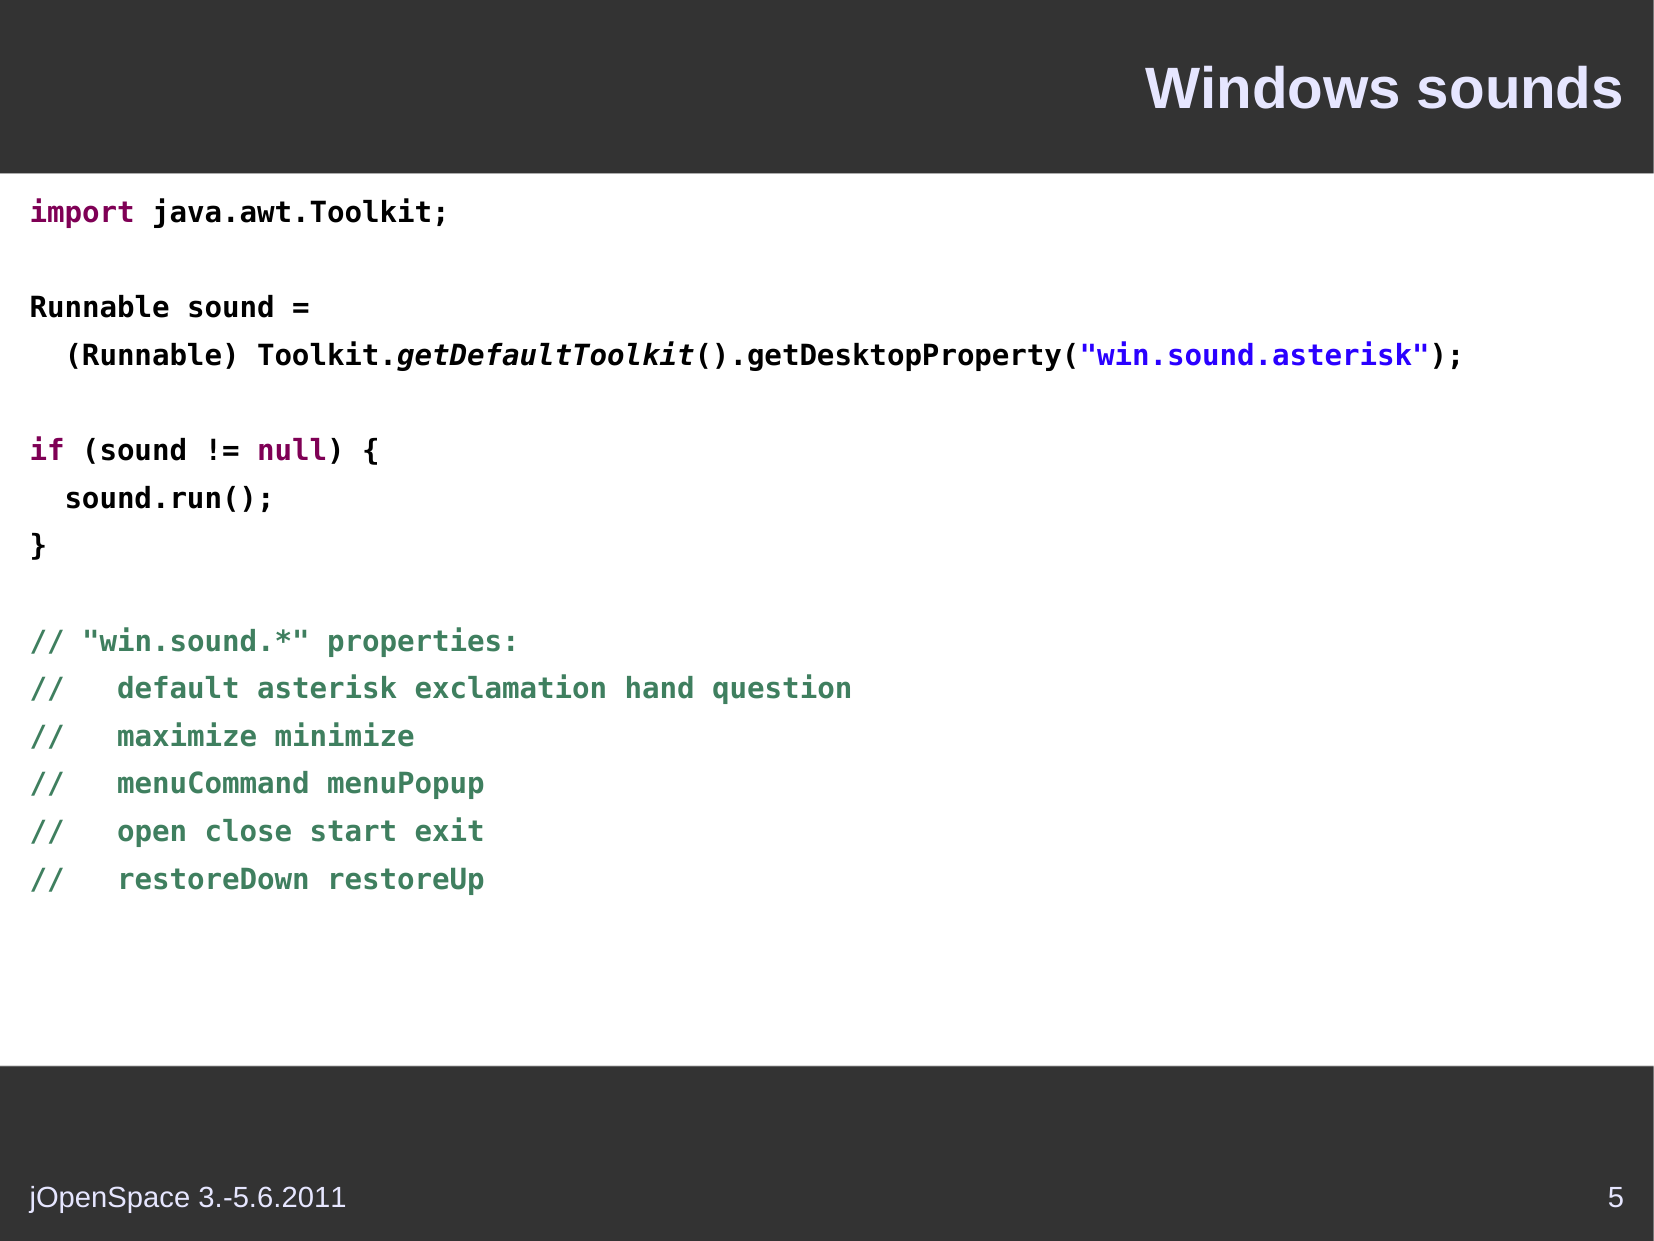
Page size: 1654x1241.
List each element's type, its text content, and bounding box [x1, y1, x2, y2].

title Windows sounds [29, 29, 1625, 148]
list import java.awt.Toolkit; Runnable sound = (Runnable) Toolkit.getDefaultToolkit().getDesktopProperty("win.sound.asterisk"); if (sound != null) { sound.run(); } // "win.sound.*" properties: // default asterisk exclamation hand question // maximize minimize // menuCommand menuPopup // open close start exit // restoreDown restoreUp [29, 194, 1625, 1022]
picture [0, 0, 1654, 1241]
